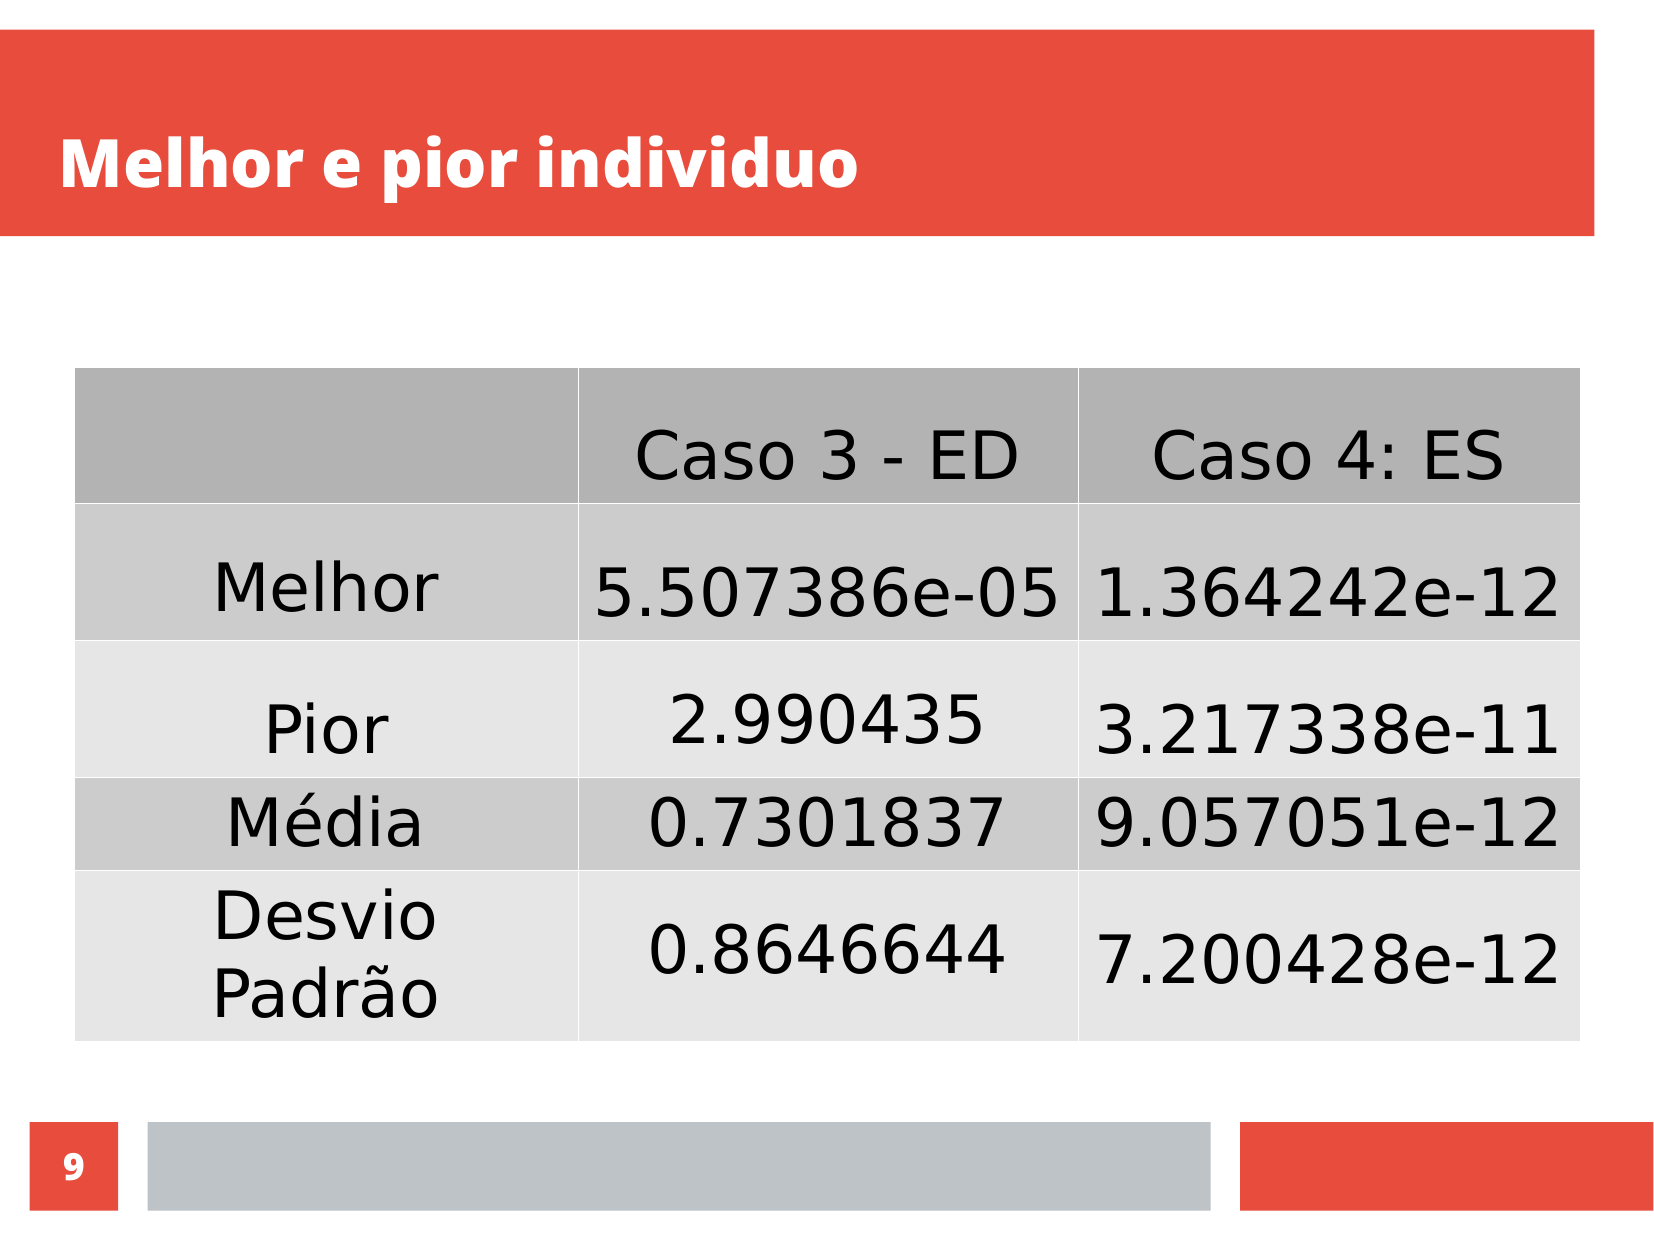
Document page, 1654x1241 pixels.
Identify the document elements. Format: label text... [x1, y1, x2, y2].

table_cell 0.8646644 [579, 871, 1078, 1041]
table_cell 1.364242e-12 [1079, 504, 1580, 640]
table_header [75, 368, 578, 503]
table_cell Melhor [75, 504, 578, 640]
title Melhor e pior individuo [59, 59, 1595, 207]
table_cell Desvio Padrão [75, 871, 578, 1041]
table_header Caso 3 - ED [579, 368, 1078, 503]
table_cell 7.200428e-12 [1079, 871, 1580, 1041]
table_cell 0.7301837 [579, 778, 1078, 870]
table_cell 9.057051e-12 [1079, 778, 1580, 870]
table_cell 5.507386e-05 [579, 504, 1078, 640]
table_header Caso 4: ES [1079, 368, 1580, 503]
table_cell 3.217338e-11 [1079, 641, 1580, 777]
table_cell 2.990435 [579, 641, 1078, 777]
table_cell Pior [75, 641, 578, 777]
table_cell Média [75, 778, 578, 870]
